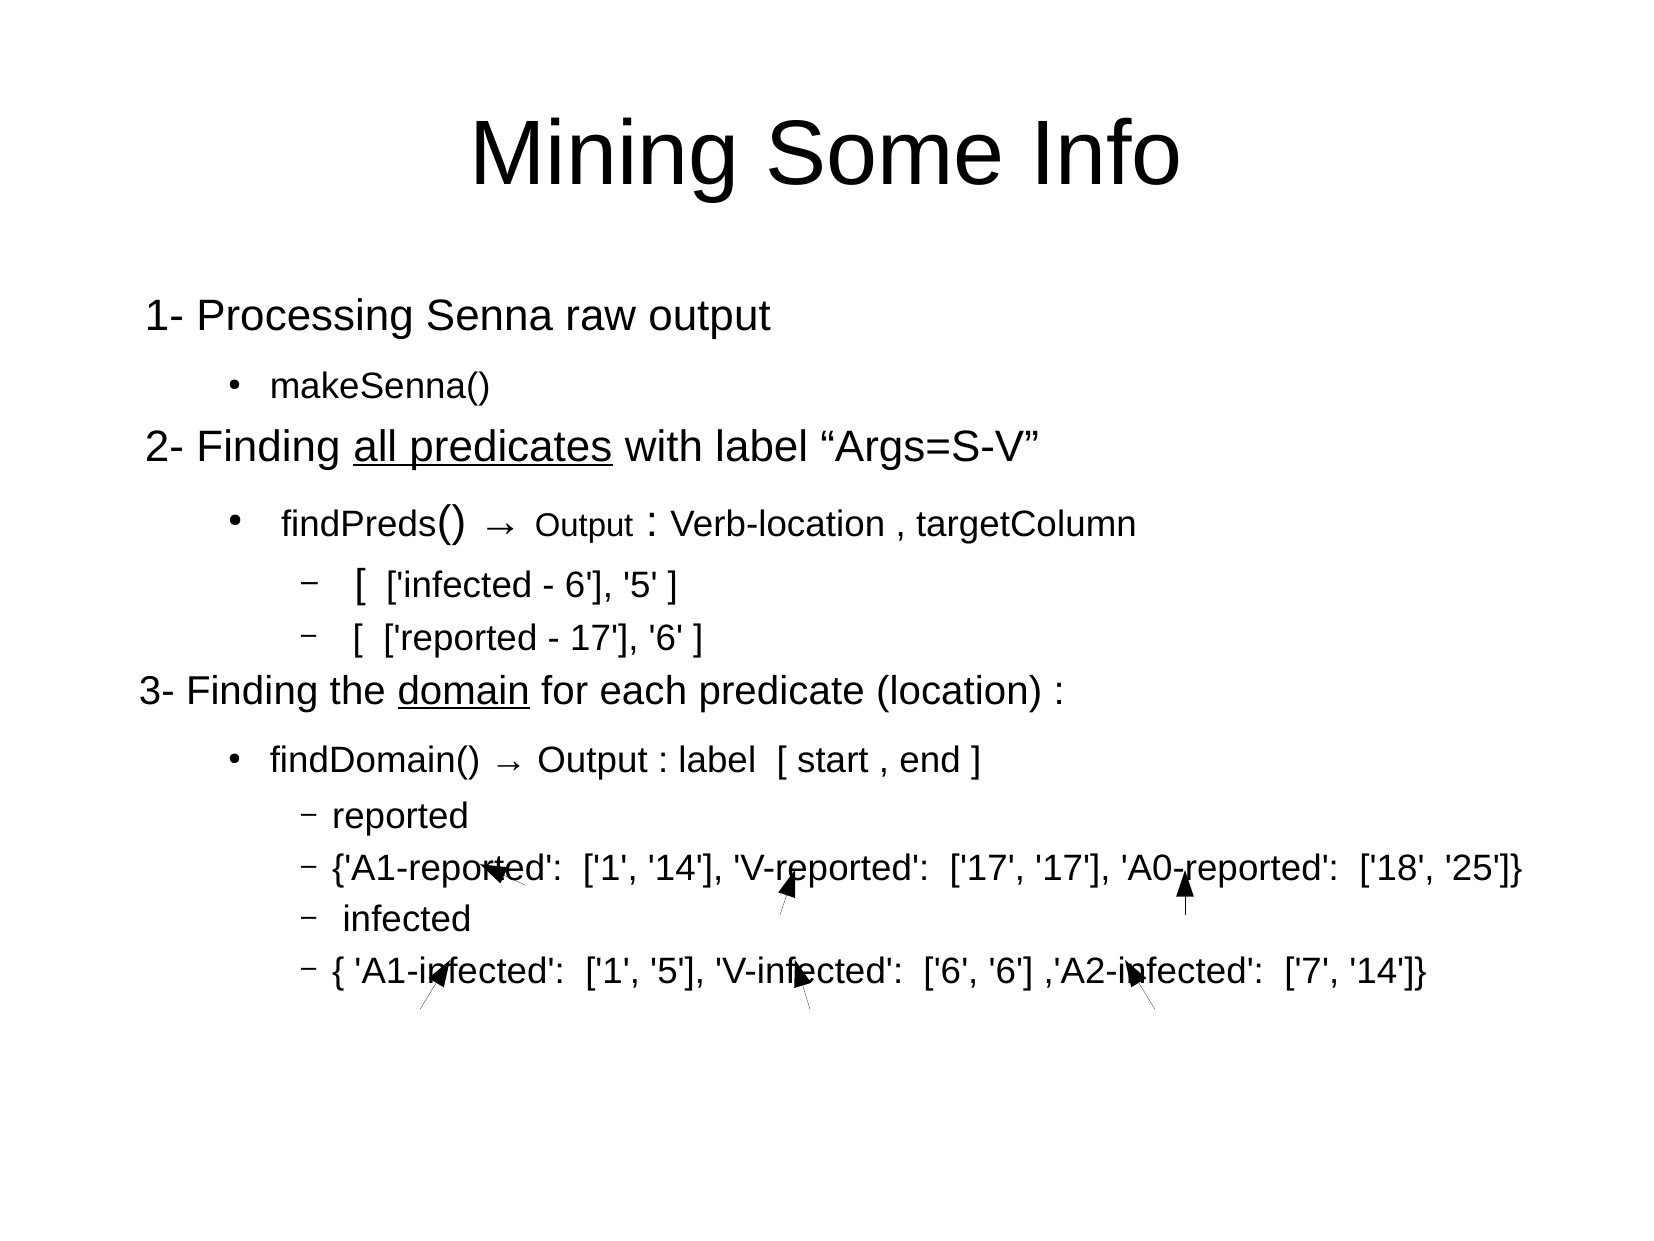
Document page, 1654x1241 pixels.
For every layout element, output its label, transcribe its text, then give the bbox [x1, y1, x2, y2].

title Mining Some Info [82, 49, 1571, 257]
list 1- Processing Senna raw output makeSenna() 2- Finding all predicates with label “Args=S-V” findPreds() → Output : Verb-location , targetColumn [ ['infected - 6'], '5' ] [ ['reported - 17'], '6' ] 3- Finding the domain for each predicate (location) : findDomain() → Output : label [ start , end ] reported {'A1-reported': ['1', '14'], 'V-reported': ['17', '17'], 'A0-reported': ['18', '25']} infected { 'A1-infected': ['1', '5'], 'V-infected': ['6', '6'] ,'A2-infected': ['7', '14']} [82, 290, 1538, 1010]
